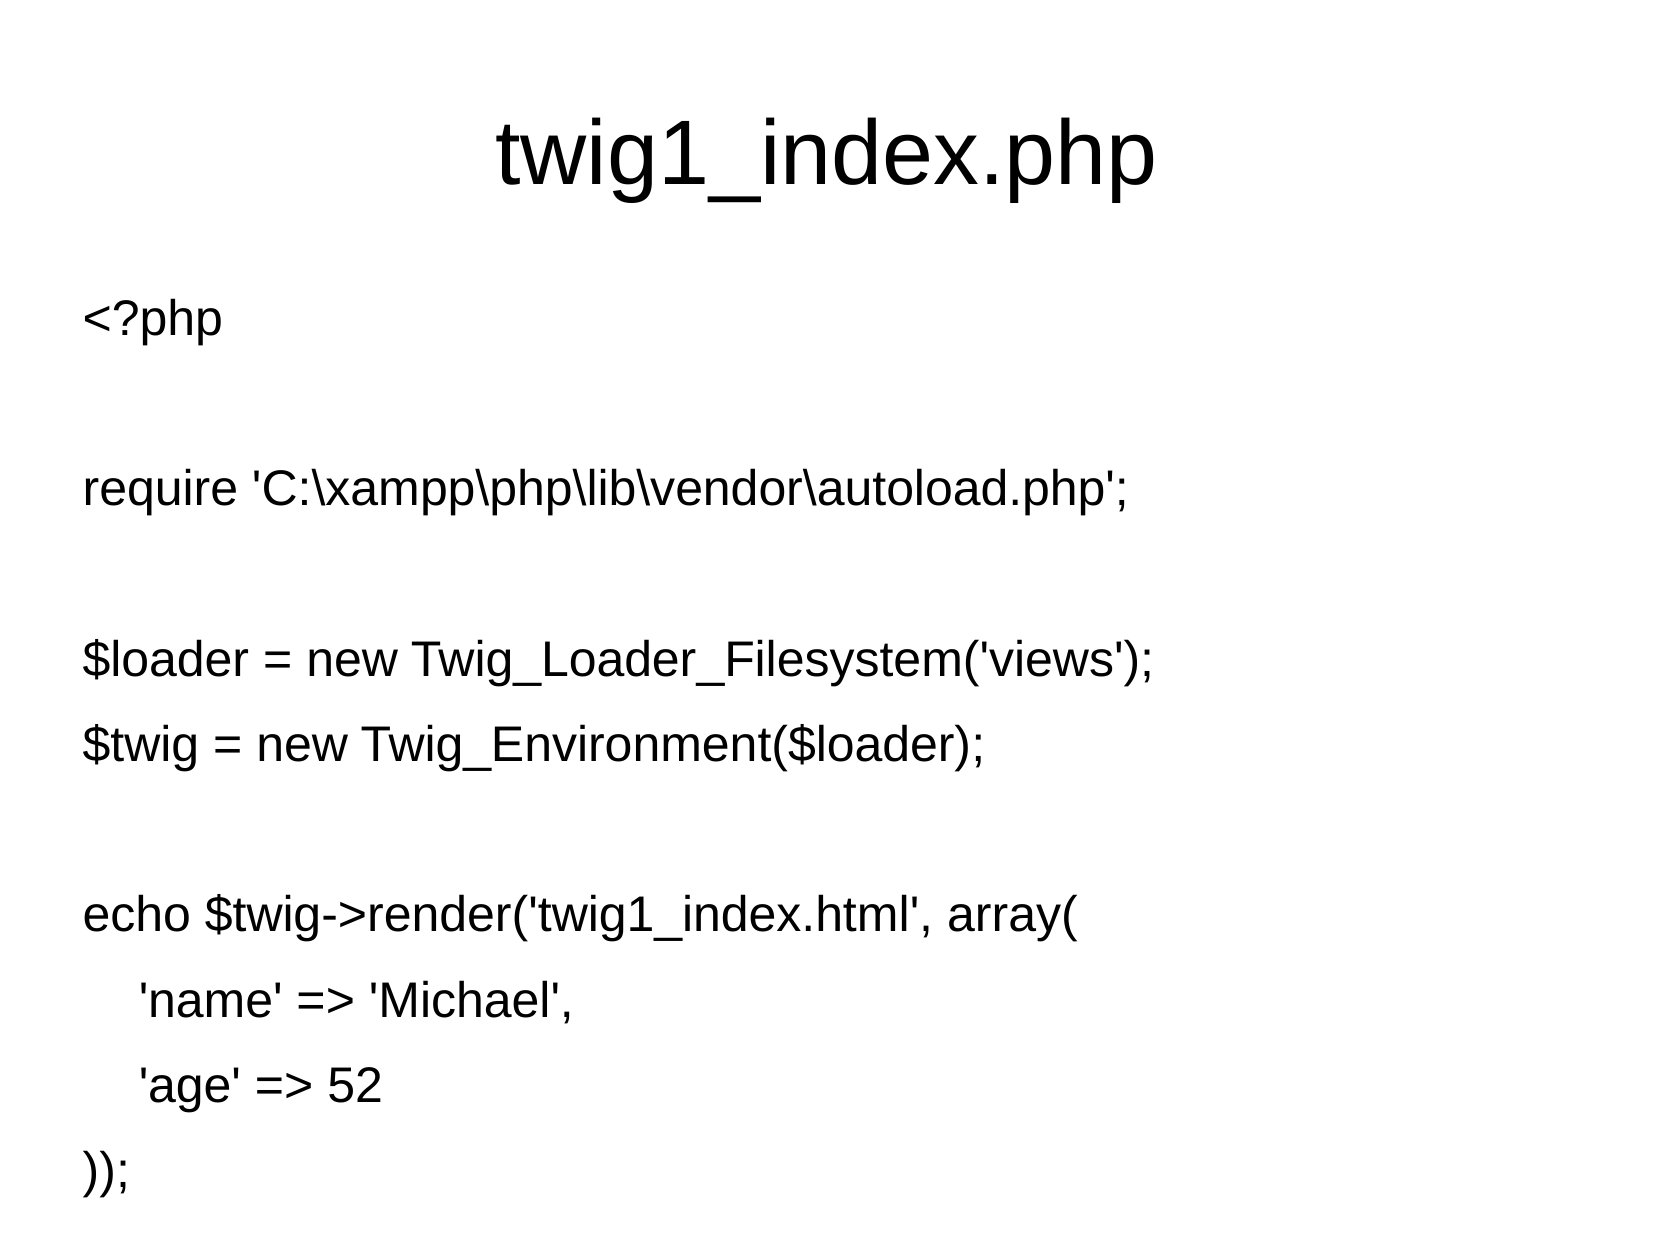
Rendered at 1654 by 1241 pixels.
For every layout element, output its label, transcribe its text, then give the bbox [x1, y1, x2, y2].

list <?php require 'C:\xampp\php\lib\vendor\autoload.php'; $loader = new Twig_Loader_Filesystem('views'); $twig = new Twig_Environment($loader); echo $twig->render('twig1_index.html', array( 'name' => 'Michael', 'age' => 52 )); [82, 290, 1571, 1199]
title twig1_index.php [82, 49, 1571, 257]
